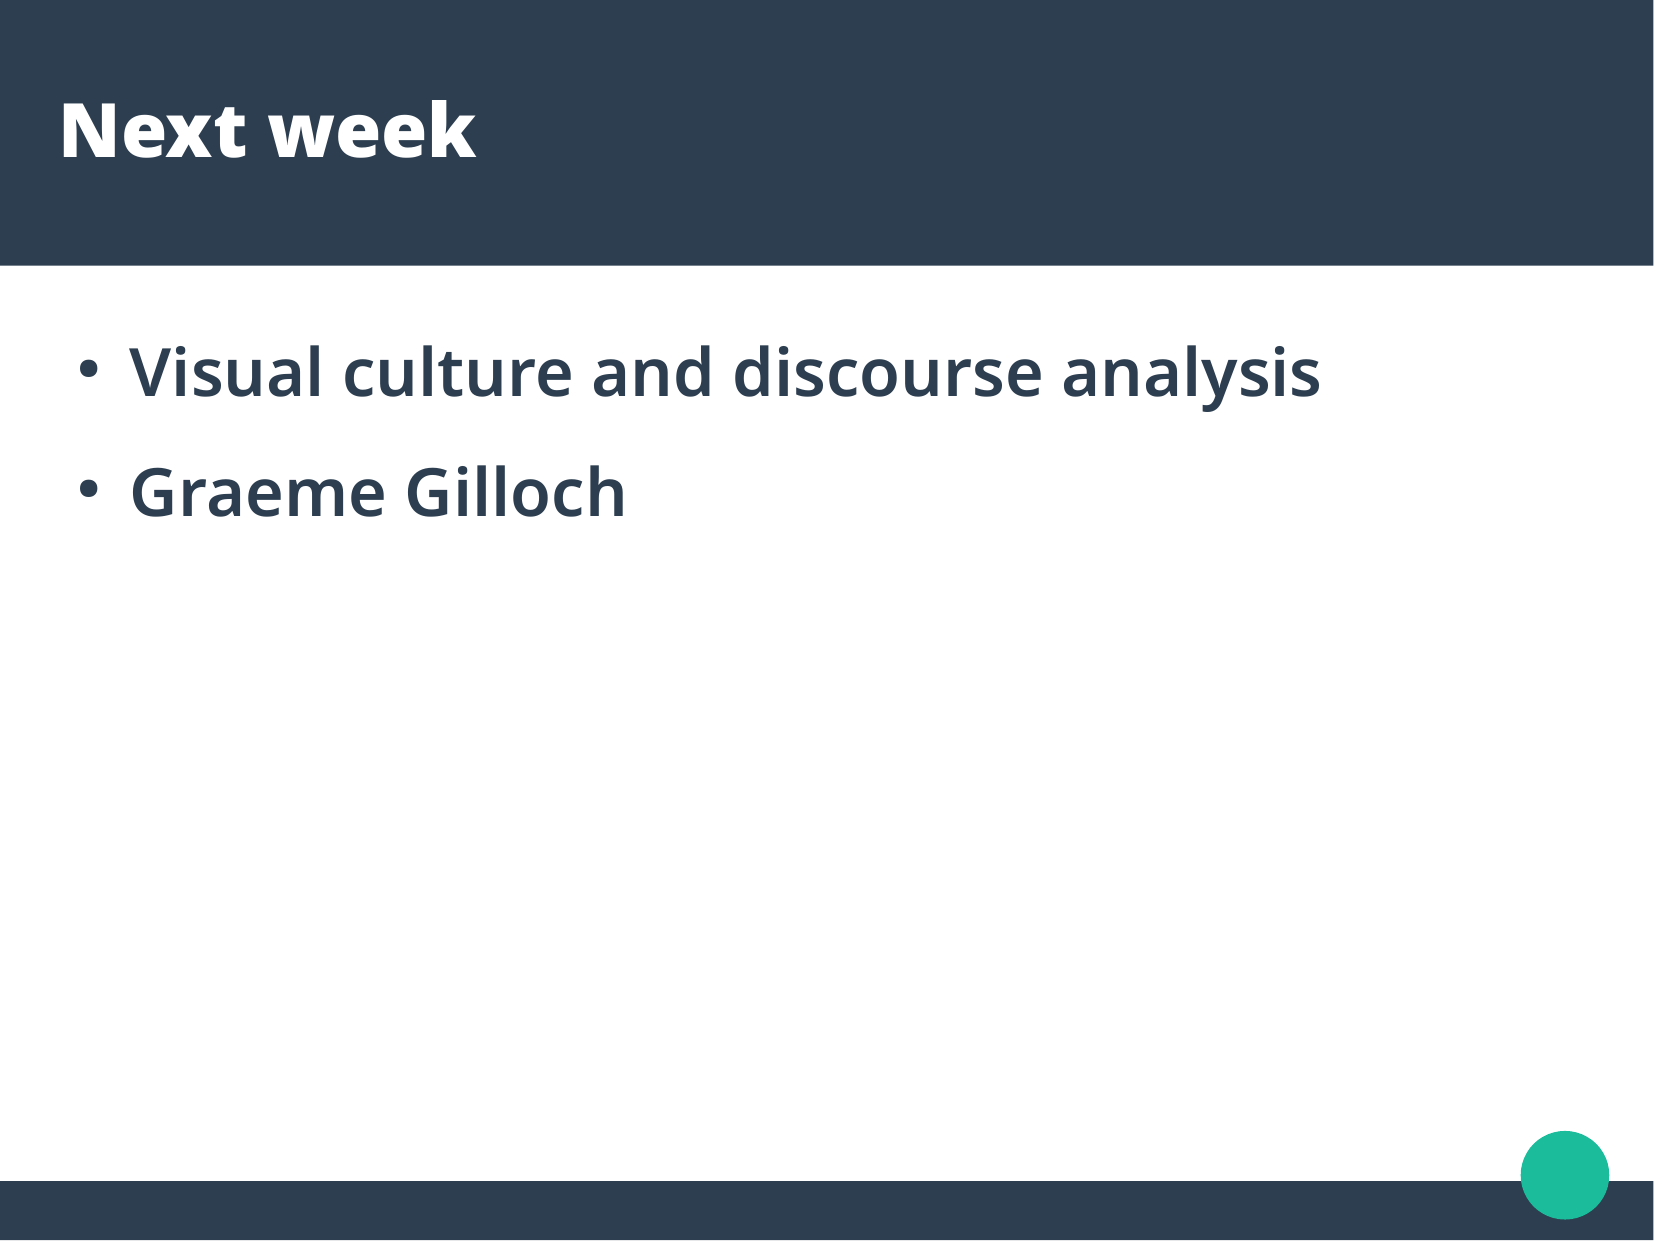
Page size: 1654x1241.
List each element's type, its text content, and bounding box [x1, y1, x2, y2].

title Next week [59, 49, 1595, 207]
list Visual culture and discourse analysis Graeme Gilloch [59, 324, 1595, 1152]
